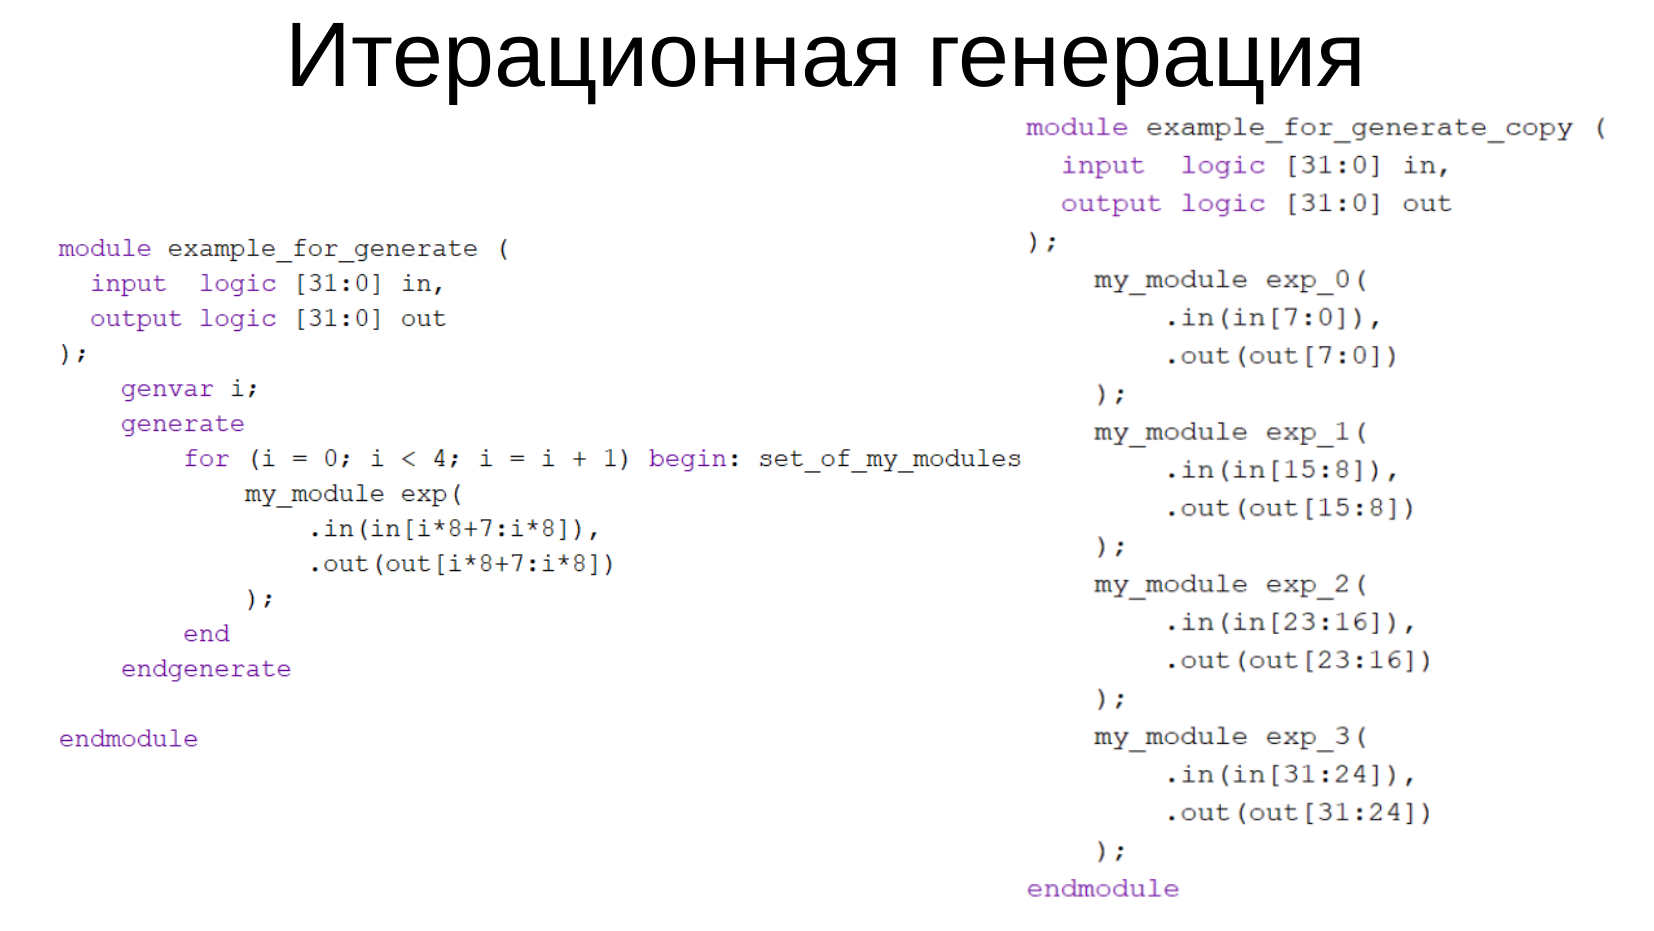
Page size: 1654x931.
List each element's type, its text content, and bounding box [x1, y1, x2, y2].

picture [50, 111, 1609, 903]
title Итерационная генерация [82, 0, 1571, 118]
